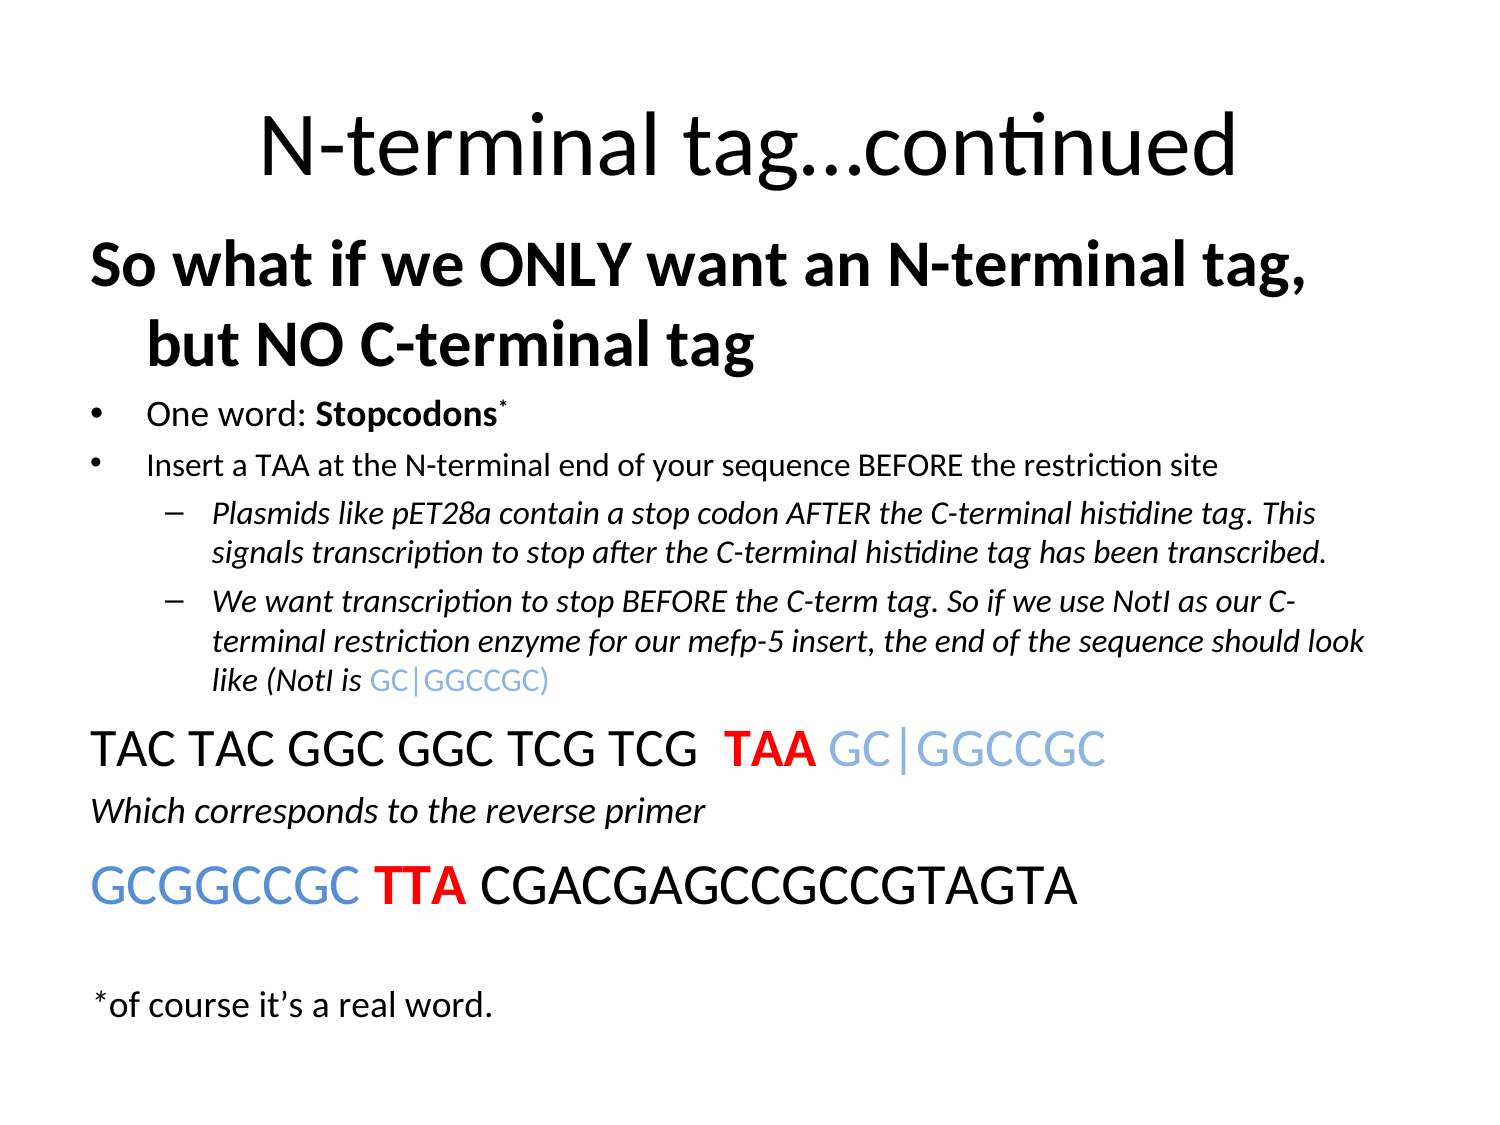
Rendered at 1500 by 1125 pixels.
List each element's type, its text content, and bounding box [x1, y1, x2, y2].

title N-terminal tag…continued [75, 45, 1426, 212]
list So what if we ONLY want an N-terminal tag, but NO C-terminal tag One word: Stopcodons* Insert a TAA at the N-terminal end of your sequence BEFORE the restriction site Plasmids like pET28a contain a stop codon AFTER the C-terminal histidine tag. This signals transcription to stop after the C-terminal histidine tag has been transcribed. We want transcription to stop BEFORE the C-term tag. So if we use NotI as our C-terminal restriction enzyme for our mefp-5 insert, the end of the sequence should look like (NotI is GC|GGCCGC) TAC TAC GGC GGC TCG TCG TAA GC|GGCCGC Which corresponds to the reverse primer GCGGCCGC TTA CGACGAGCCGCCGTAGTA *of course it’s a real word. [75, 212, 1426, 1075]
